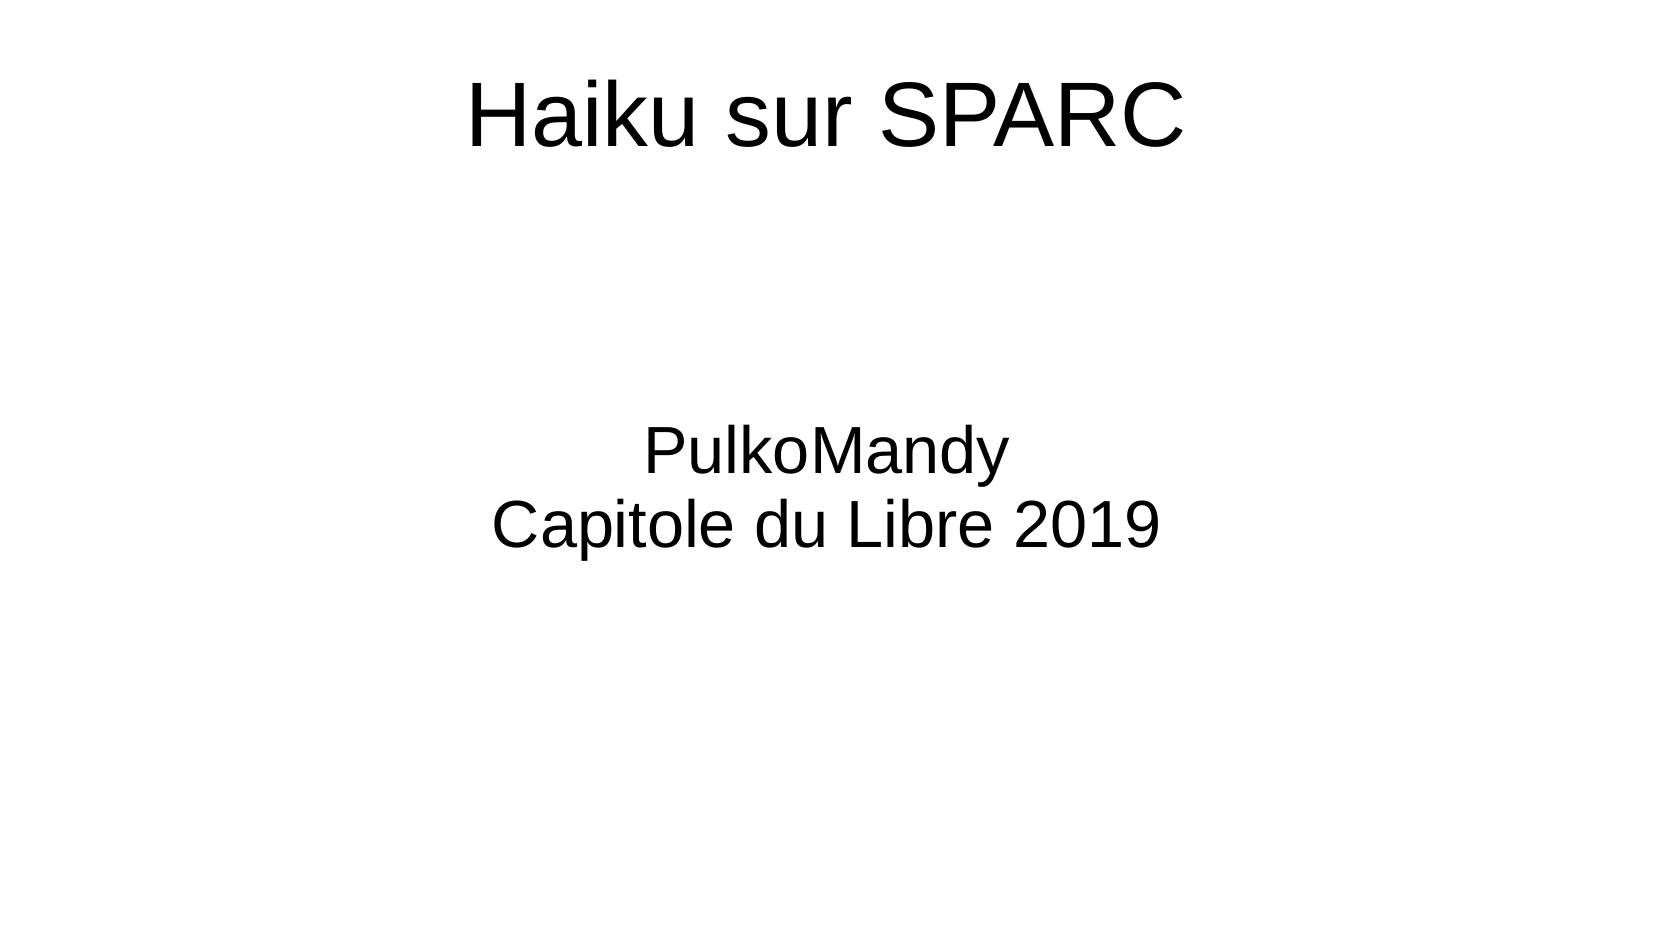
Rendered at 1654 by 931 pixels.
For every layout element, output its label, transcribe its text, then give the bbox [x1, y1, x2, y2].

subtitle PulkoMandy Capitole du Libre 2019 [82, 217, 1571, 758]
title Haiku sur SPARC [82, 37, 1571, 193]
